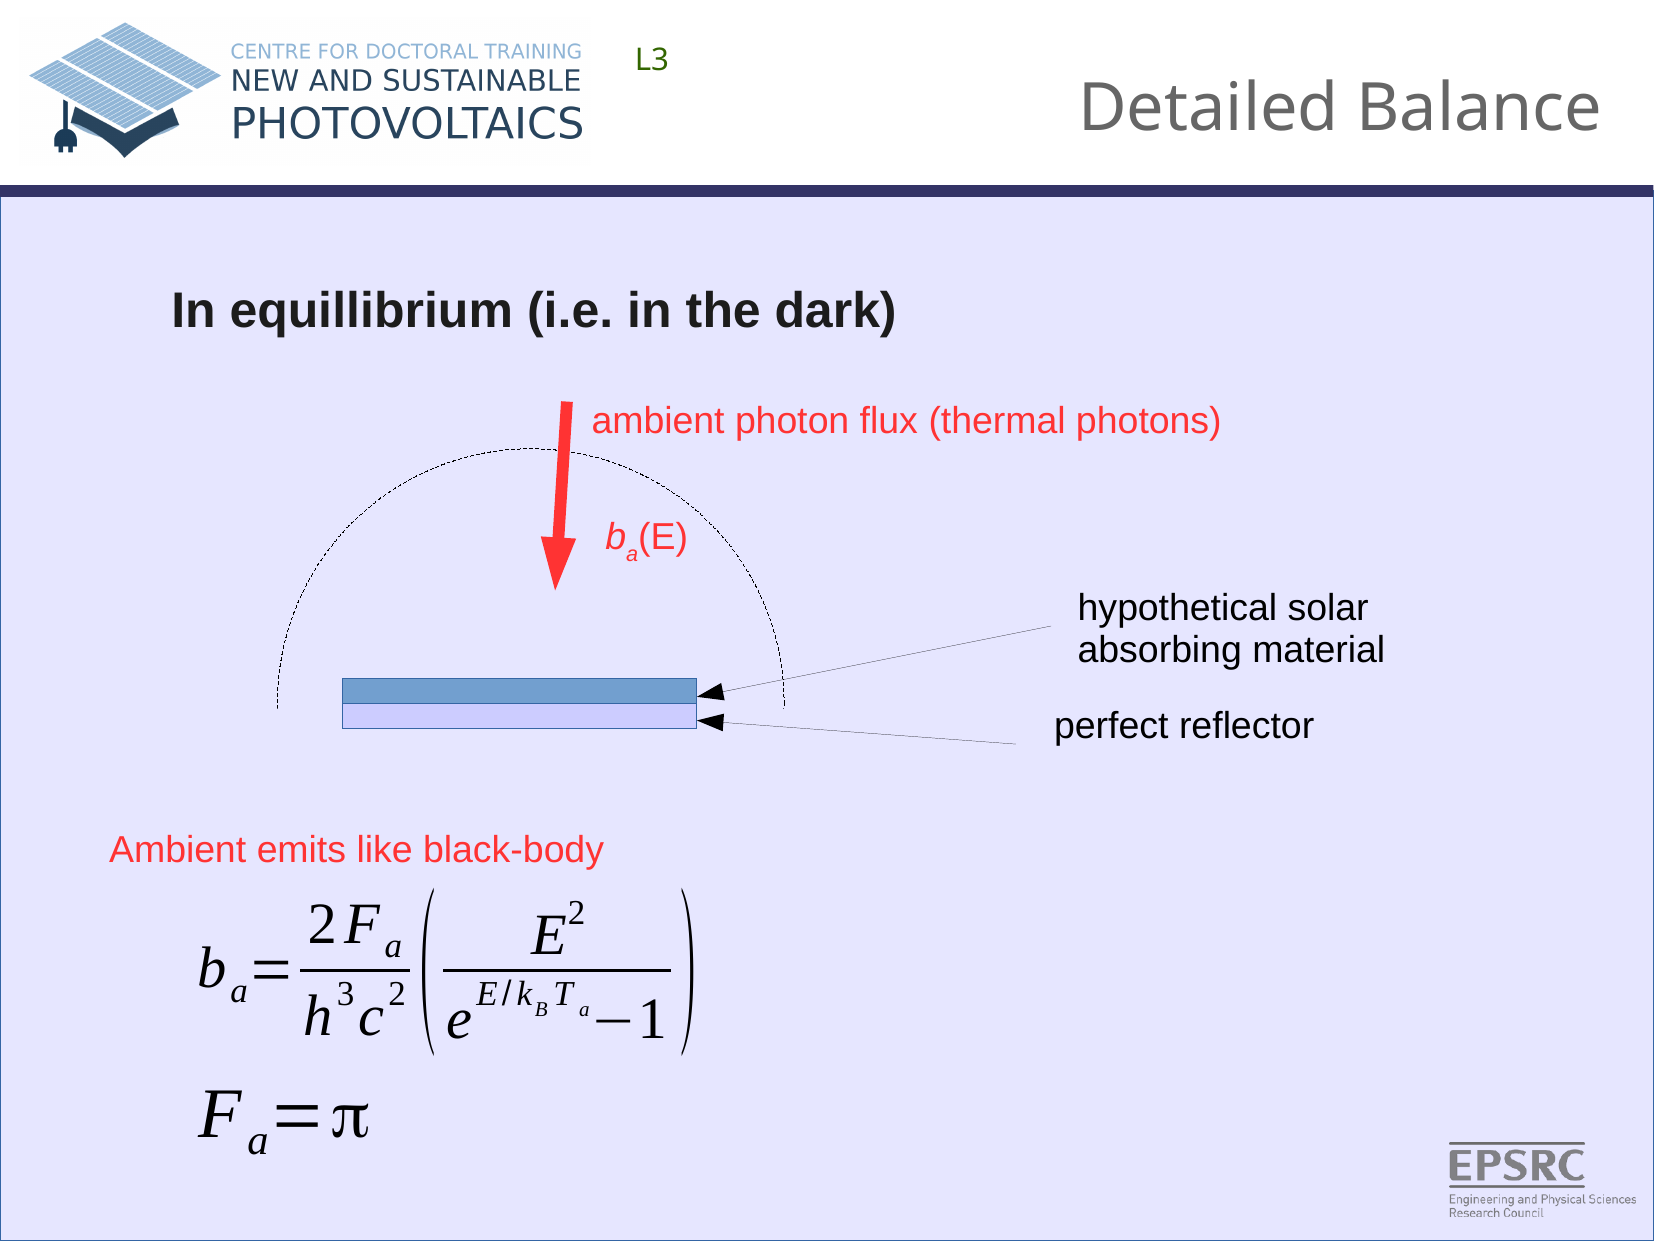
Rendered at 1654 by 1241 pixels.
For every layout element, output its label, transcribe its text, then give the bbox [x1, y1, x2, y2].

picture [19, 17, 591, 166]
text_box Ambient emits like black-body [94, 820, 1241, 878]
chart [182, 884, 711, 1059]
text_box perfect reflector [1039, 696, 1501, 754]
text_box hypothetical solar absorbing material [1062, 578, 1524, 678]
text_box L3 [620, 29, 880, 80]
text_box [0, 197, 1654, 1241]
chart [176, 1074, 390, 1166]
text_box Detailed Balance [767, 52, 1619, 142]
text_box ambient photon flux (thermal photons) [576, 392, 1237, 449]
text_box ba(E) [590, 507, 773, 574]
picture [1449, 1142, 1636, 1217]
text_box In equillibrium (i.e. in the dark) [153, 271, 1193, 349]
